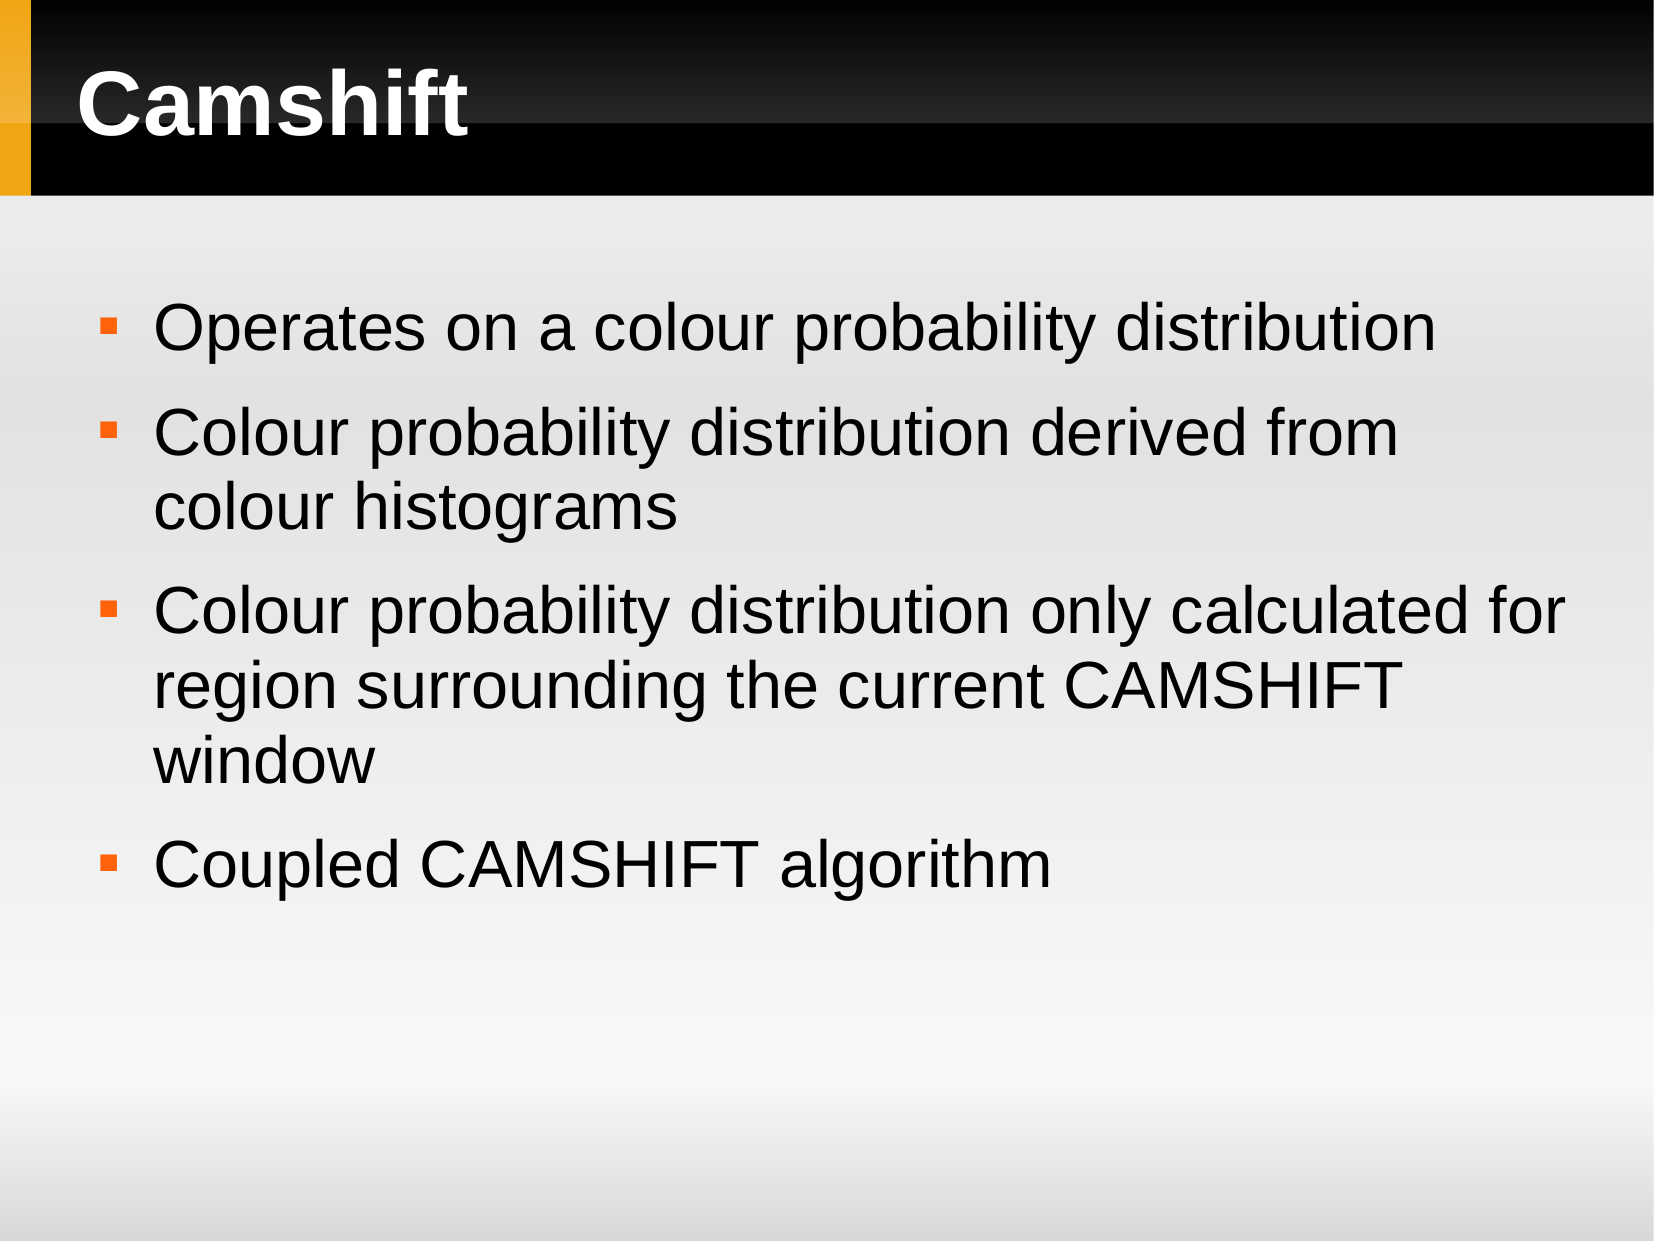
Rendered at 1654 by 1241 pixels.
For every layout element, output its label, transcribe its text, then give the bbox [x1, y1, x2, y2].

list Operates on a colour probability distribution Colour probability distribution derived from colour histograms Colour probability distribution only calculated for region surrounding the current CAMSHIFT window Coupled CAMSHIFT algorithm [82, 290, 1571, 1109]
title Camshift [76, 0, 1565, 208]
picture [0, 0, 1654, 1241]
